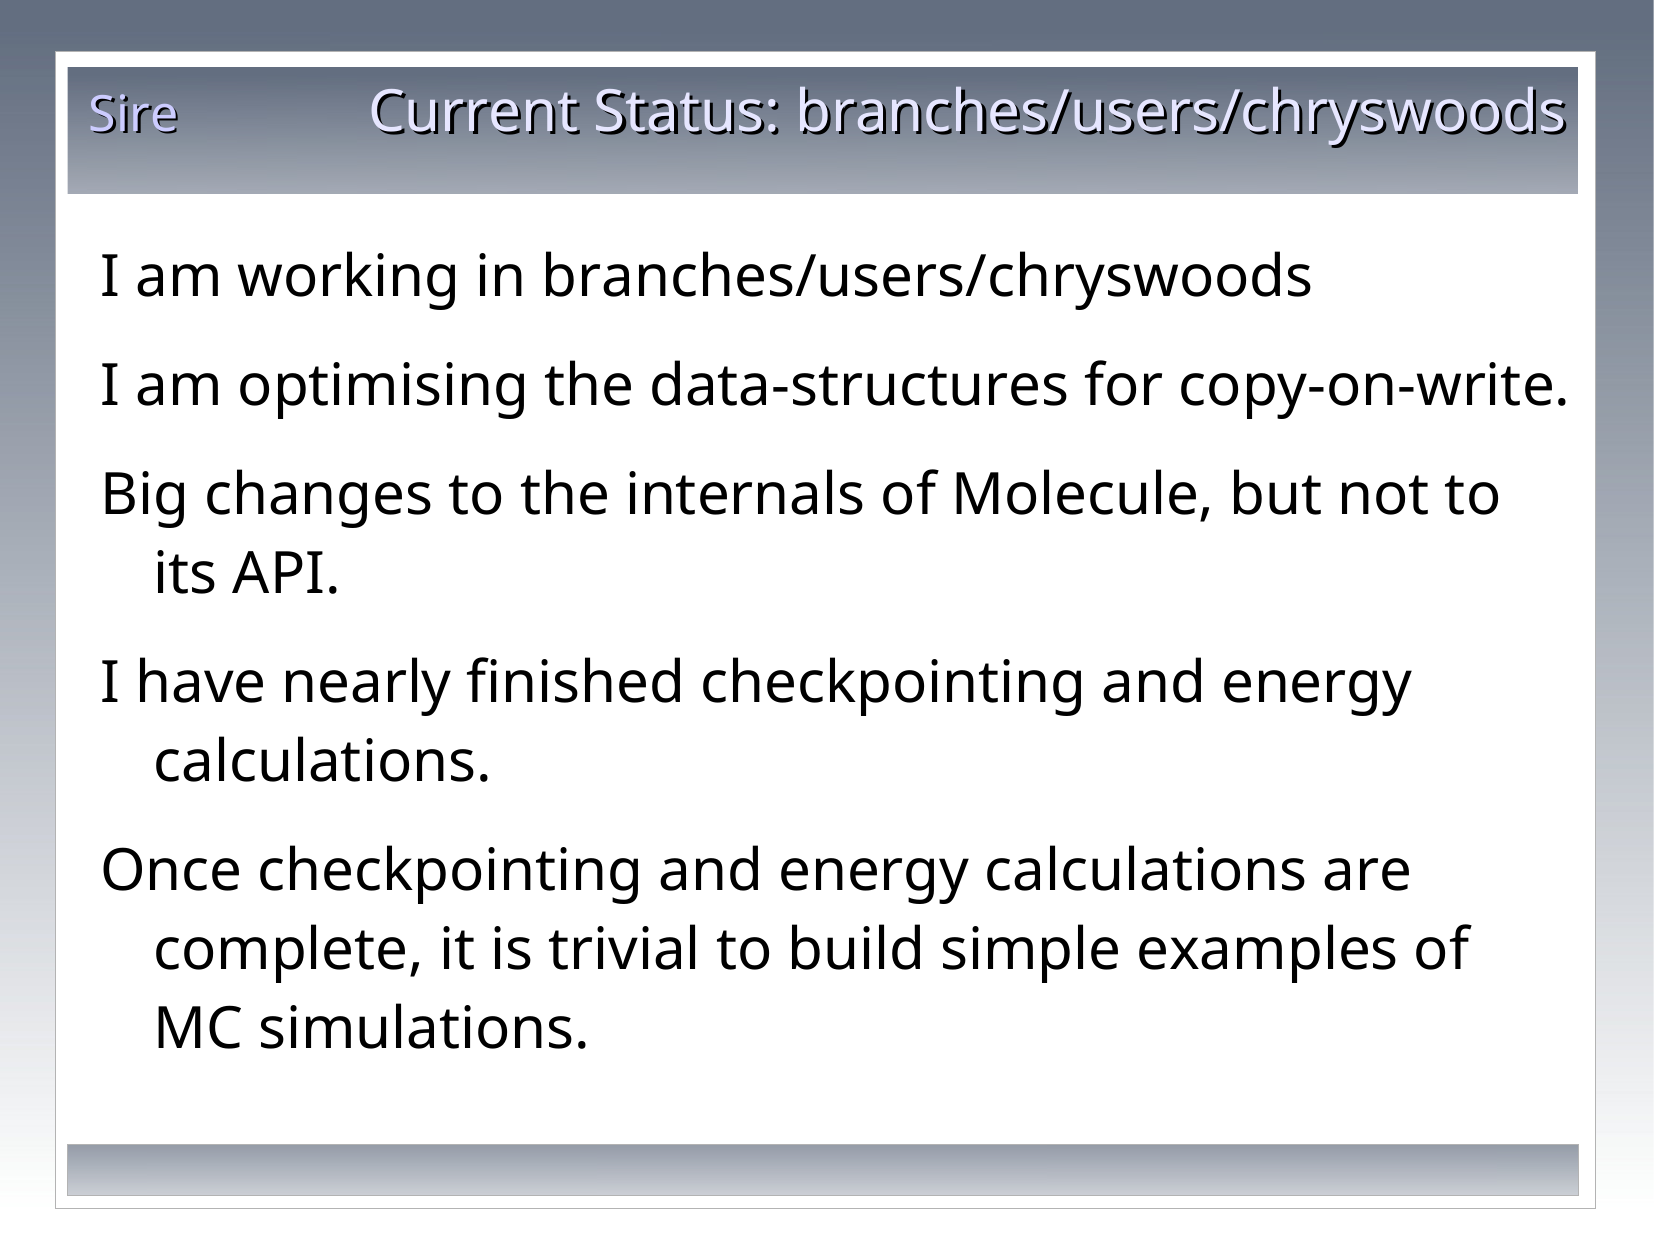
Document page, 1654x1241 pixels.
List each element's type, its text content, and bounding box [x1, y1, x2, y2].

picture [0, 0, 1654, 1241]
title Current Status: branches/users/chryswoods [262, 68, 1567, 196]
list I am working in branches/users/chryswoods I am optimising the data-structures for copy-on-write. Big changes to the internals of Molecule, but not to its API. I have nearly finished checkpointing and energy calculations. Once checkpointing and energy calculations are complete, it is trivial to build simple examples of MC simulations. [82, 234, 1571, 1119]
